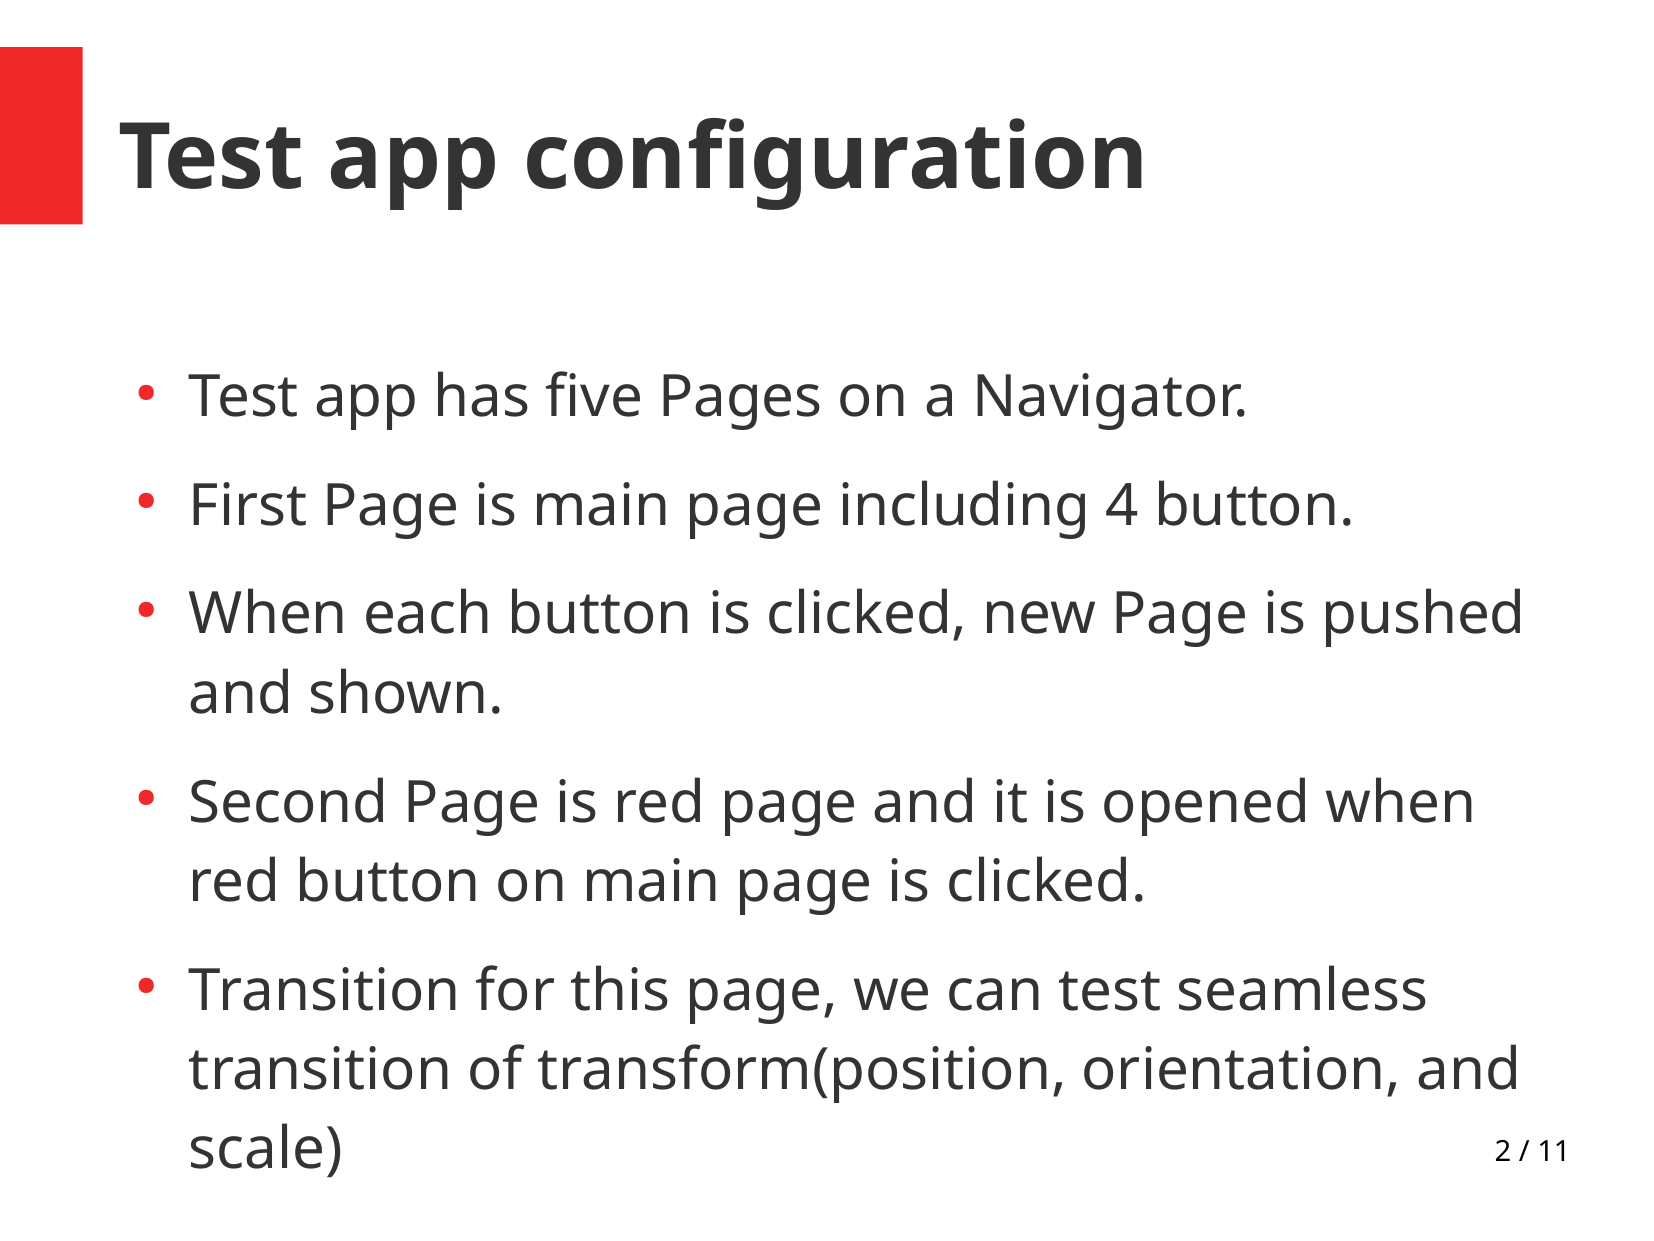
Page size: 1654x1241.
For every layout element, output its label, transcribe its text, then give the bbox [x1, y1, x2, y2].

list Test app has five Pages on a Navigator. First Page is main page including 4 button. When each button is clicked, new Page is pushed and shown. Second Page is red page and it is opened when red button on main page is clicked. Transition for this page, we can test seamless transition of transform(position, orientation, and scale) [118, 354, 1536, 1074]
title Test app configuration [118, 49, 1571, 257]
